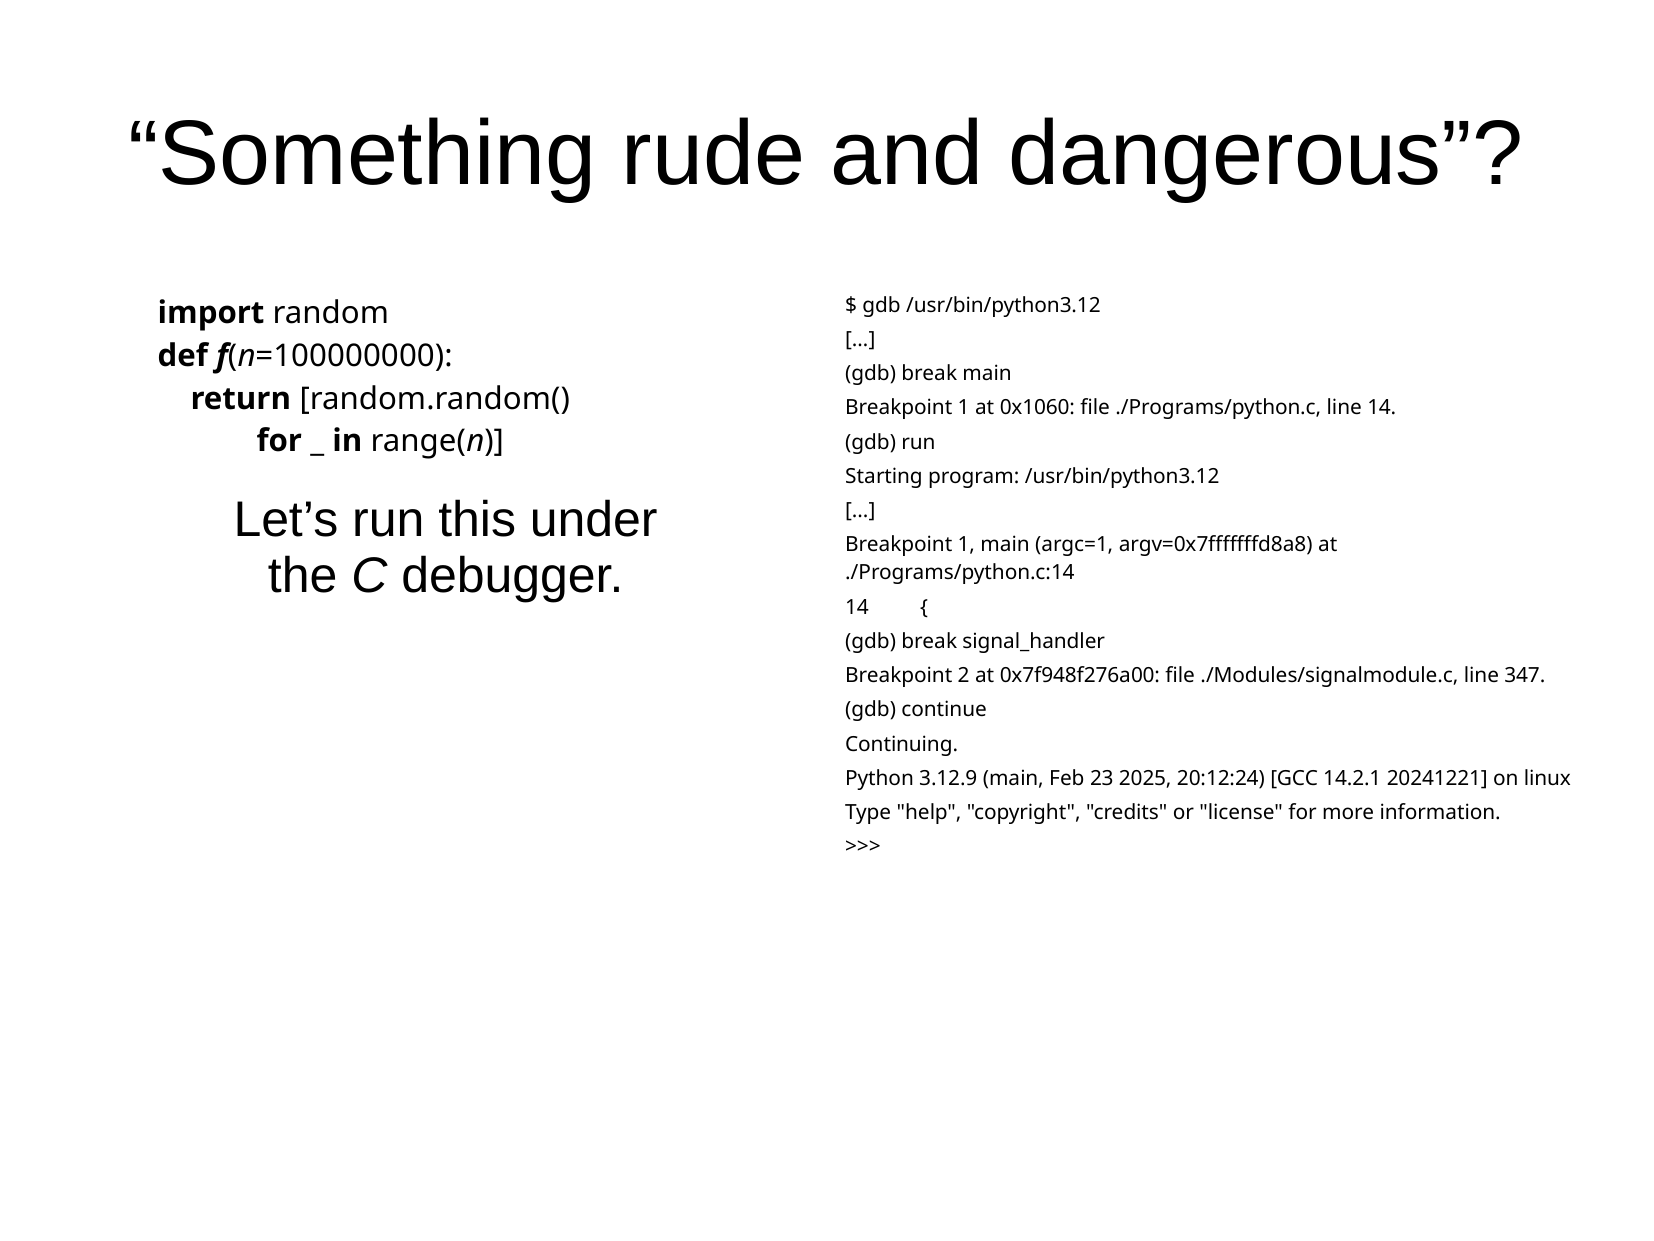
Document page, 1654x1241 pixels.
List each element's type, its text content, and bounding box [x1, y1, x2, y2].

title “Something rude and dangerous”? [82, 49, 1571, 257]
list $ gdb /usr/bin/python3.12 […] (gdb) break main Breakpoint 1 at 0x1060: file ./Programs/python.c, line 14. (gdb) run Starting program: /usr/bin/python3.12 [...] Breakpoint 1, main (argc=1, argv=0x7fffffffd8a8) at ./Programs/python.c:14 14 { (gdb) break signal_handler Breakpoint 2 at 0x7f948f276a00: file ./Modules/signalmodule.c, line 347. (gdb) continue Continuing. Python 3.12.9 (main, Feb 23 2025, 20:12:24) [GCC 14.2.1 20241221] on linux Type "help", "copyright", "credits" or "license" for more information. >>> [845, 290, 1572, 1201]
list import random def f(n=100000000): return [random.random() for _ in range(n)] Let’s run this under the C debugger. [82, 290, 809, 1201]
